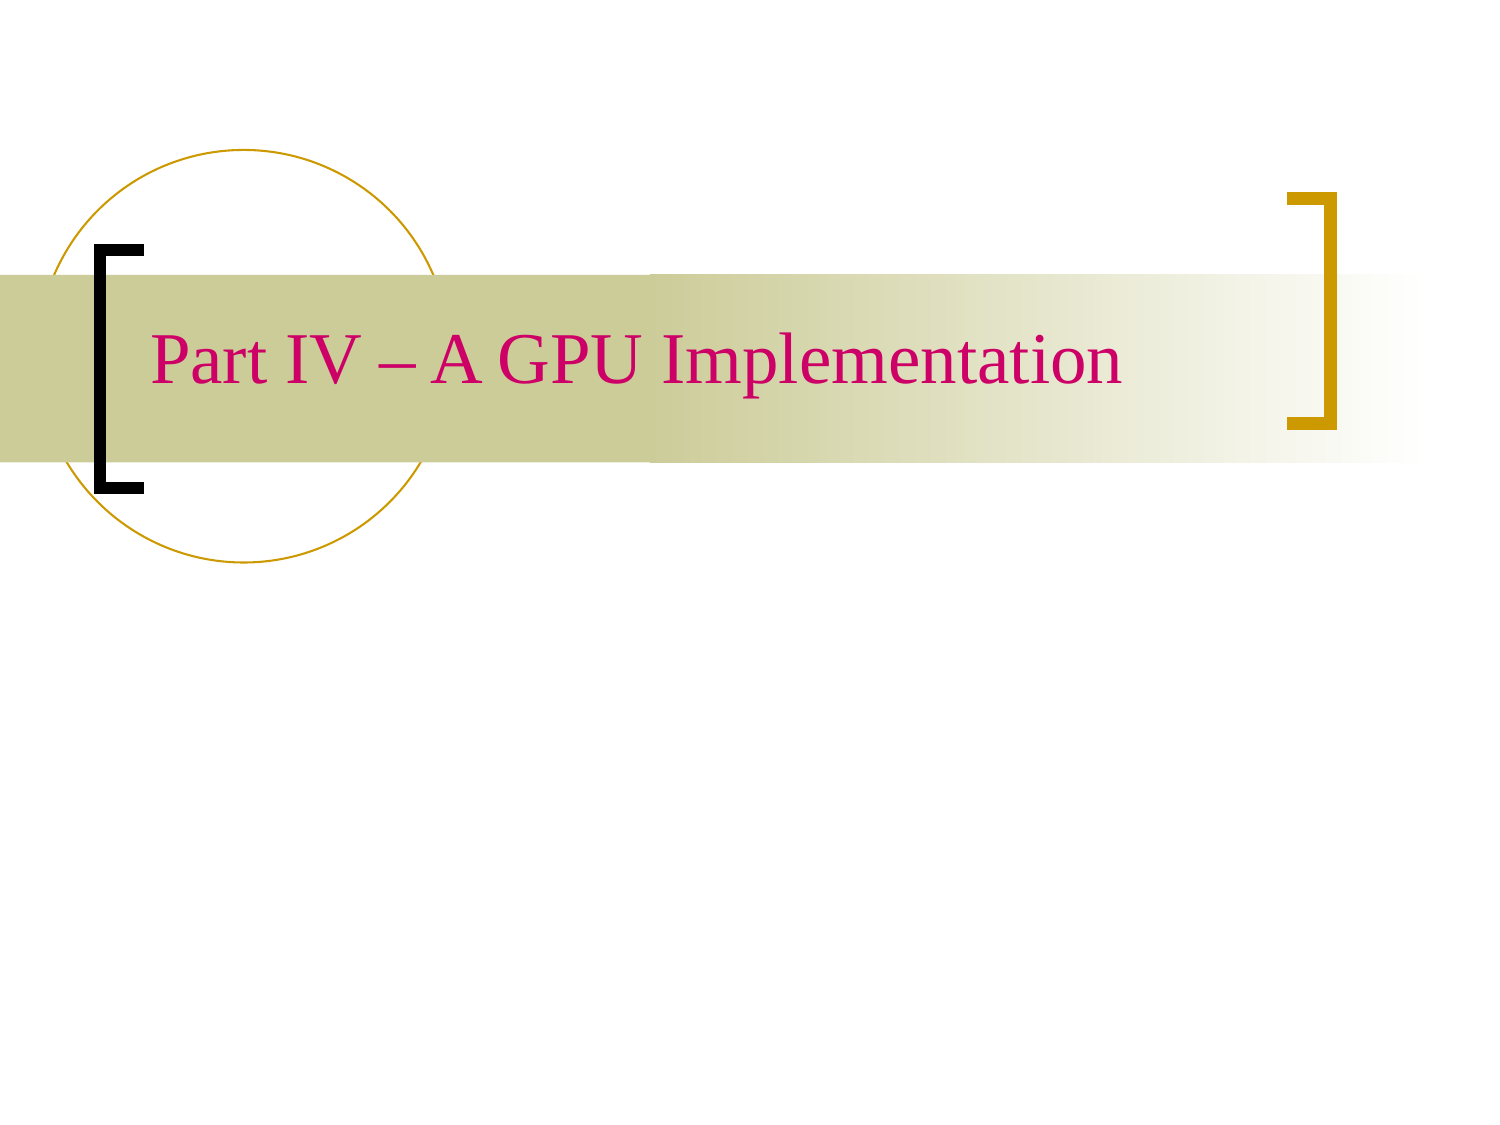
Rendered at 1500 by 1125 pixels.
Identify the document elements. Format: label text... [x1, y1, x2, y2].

title Part IV – A GPU Implementation [135, 272, 1298, 536]
